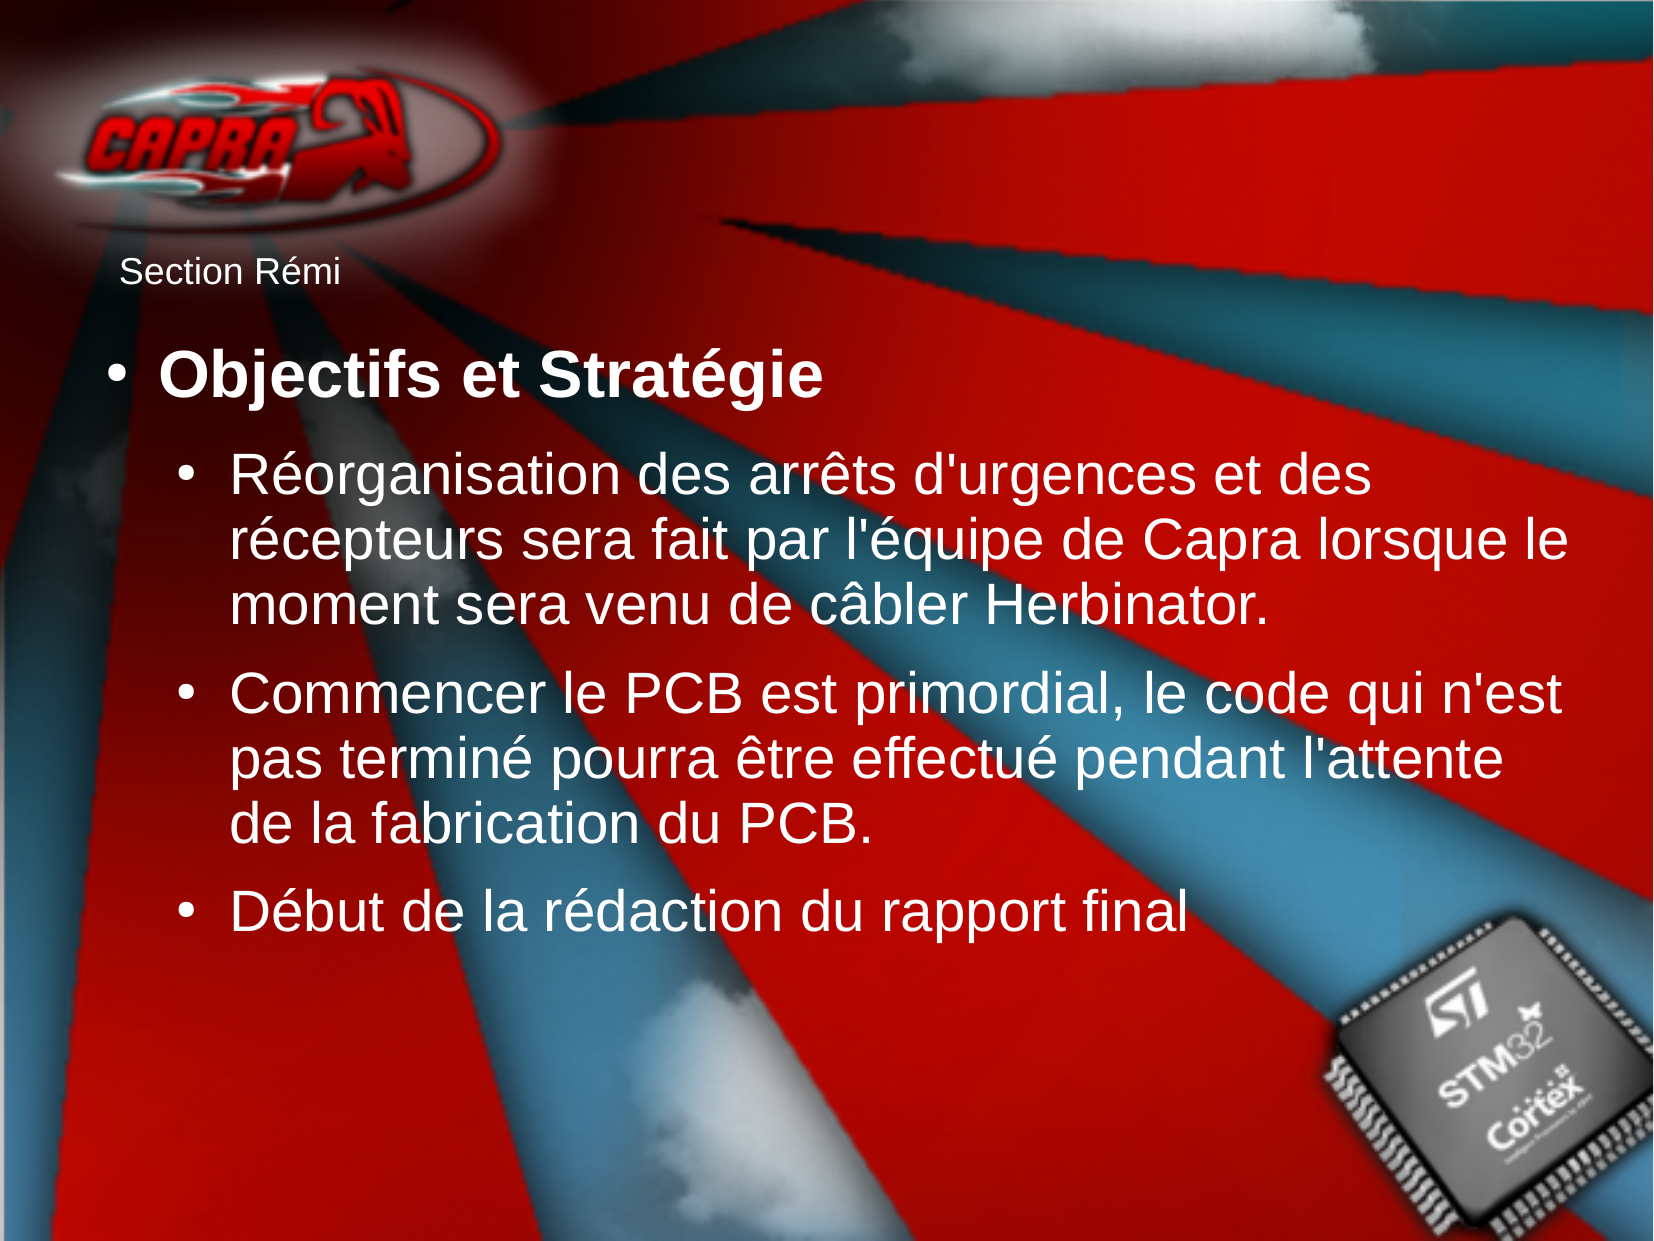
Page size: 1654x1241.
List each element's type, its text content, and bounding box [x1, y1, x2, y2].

text_box Section Rémi [104, 243, 357, 301]
picture [0, 0, 1654, 1241]
list Objectifs et Stratégie Réorganisation des arrêts d'urgences et des récepteurs sera fait par l'équipe de Capra lorsque le moment sera venu de câbler Herbinator. Commencer le PCB est primordial, le code qui n'est pas terminé pourra être effectué pendant l'attente de la fabrication du PCB. Début de la rédaction du rapport final [87, 337, 1576, 1142]
